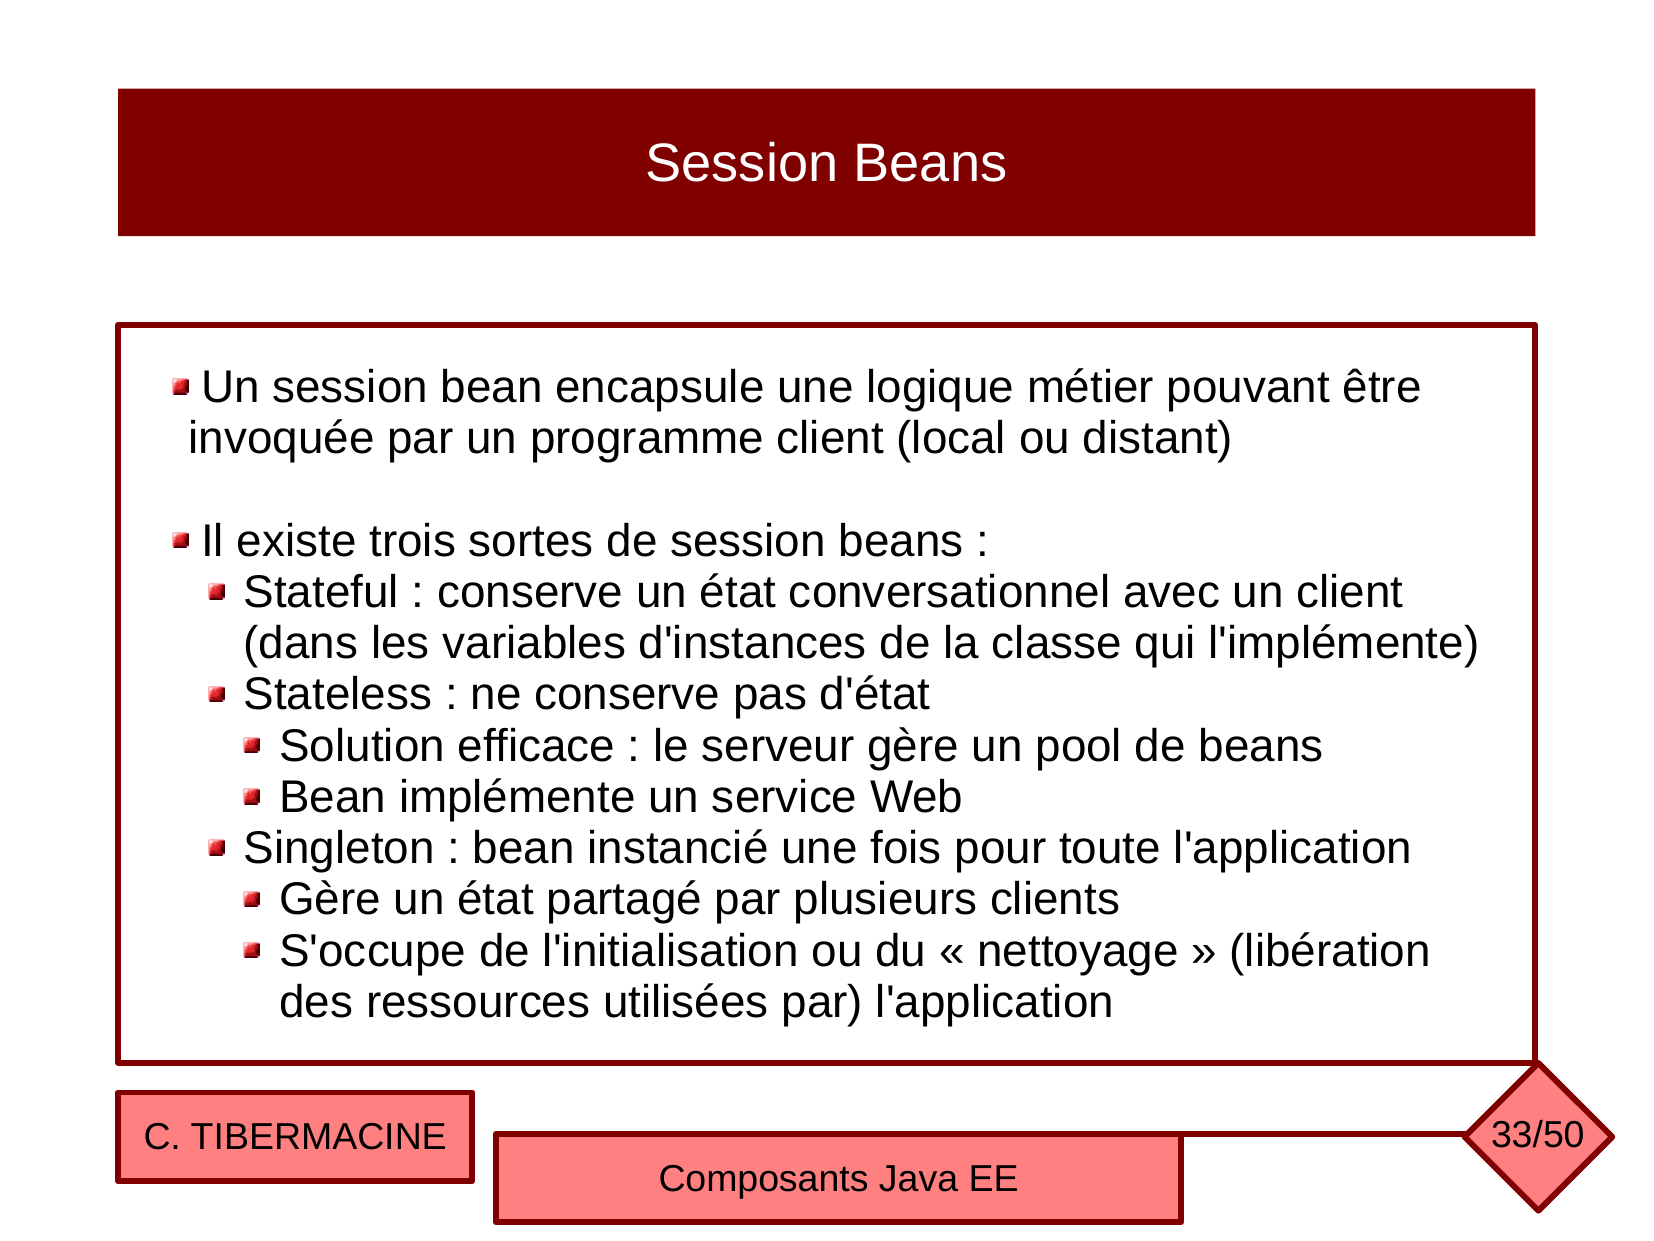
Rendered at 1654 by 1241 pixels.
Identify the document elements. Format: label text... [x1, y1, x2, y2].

picture [208, 839, 225, 856]
picture [208, 583, 225, 600]
text_box [1533, 1206, 1544, 1211]
text_box <numéro>/50 [1476, 1106, 1607, 1206]
picture [172, 532, 189, 548]
picture [208, 686, 225, 702]
text_box [1607, 1131, 1613, 1143]
picture [243, 788, 260, 805]
text_box Session Beans [118, 88, 1536, 237]
picture [243, 737, 260, 753]
text_box [1464, 1125, 1476, 1149]
text_box Composants Java EE [496, 1133, 1182, 1223]
picture [172, 378, 189, 395]
text_box [1495, 1062, 1582, 1106]
picture [243, 942, 260, 958]
text_box Un session bean encapsule une logique métier pouvant être invoquée par un programme client (local ou distant) Il existe trois sortes de session beans : Stateful : conserve un état conversationnel avec un client (dans les variables d'instances de la classe qui l'implémente) Stateless : ne conserve pas d'état Solution efficace : le serveur gère un pool de beans Bean implémente un service Web Singleton : bean instancié une fois pour toute l'application Gère un état partagé par plusieurs clients S'occupe de l'initialisation ou du « nettoyage » (libération des ressources utilisées par) l'application [118, 324, 1536, 1063]
picture [243, 891, 260, 907]
text_box C. TIBERMACINE [118, 1092, 473, 1182]
